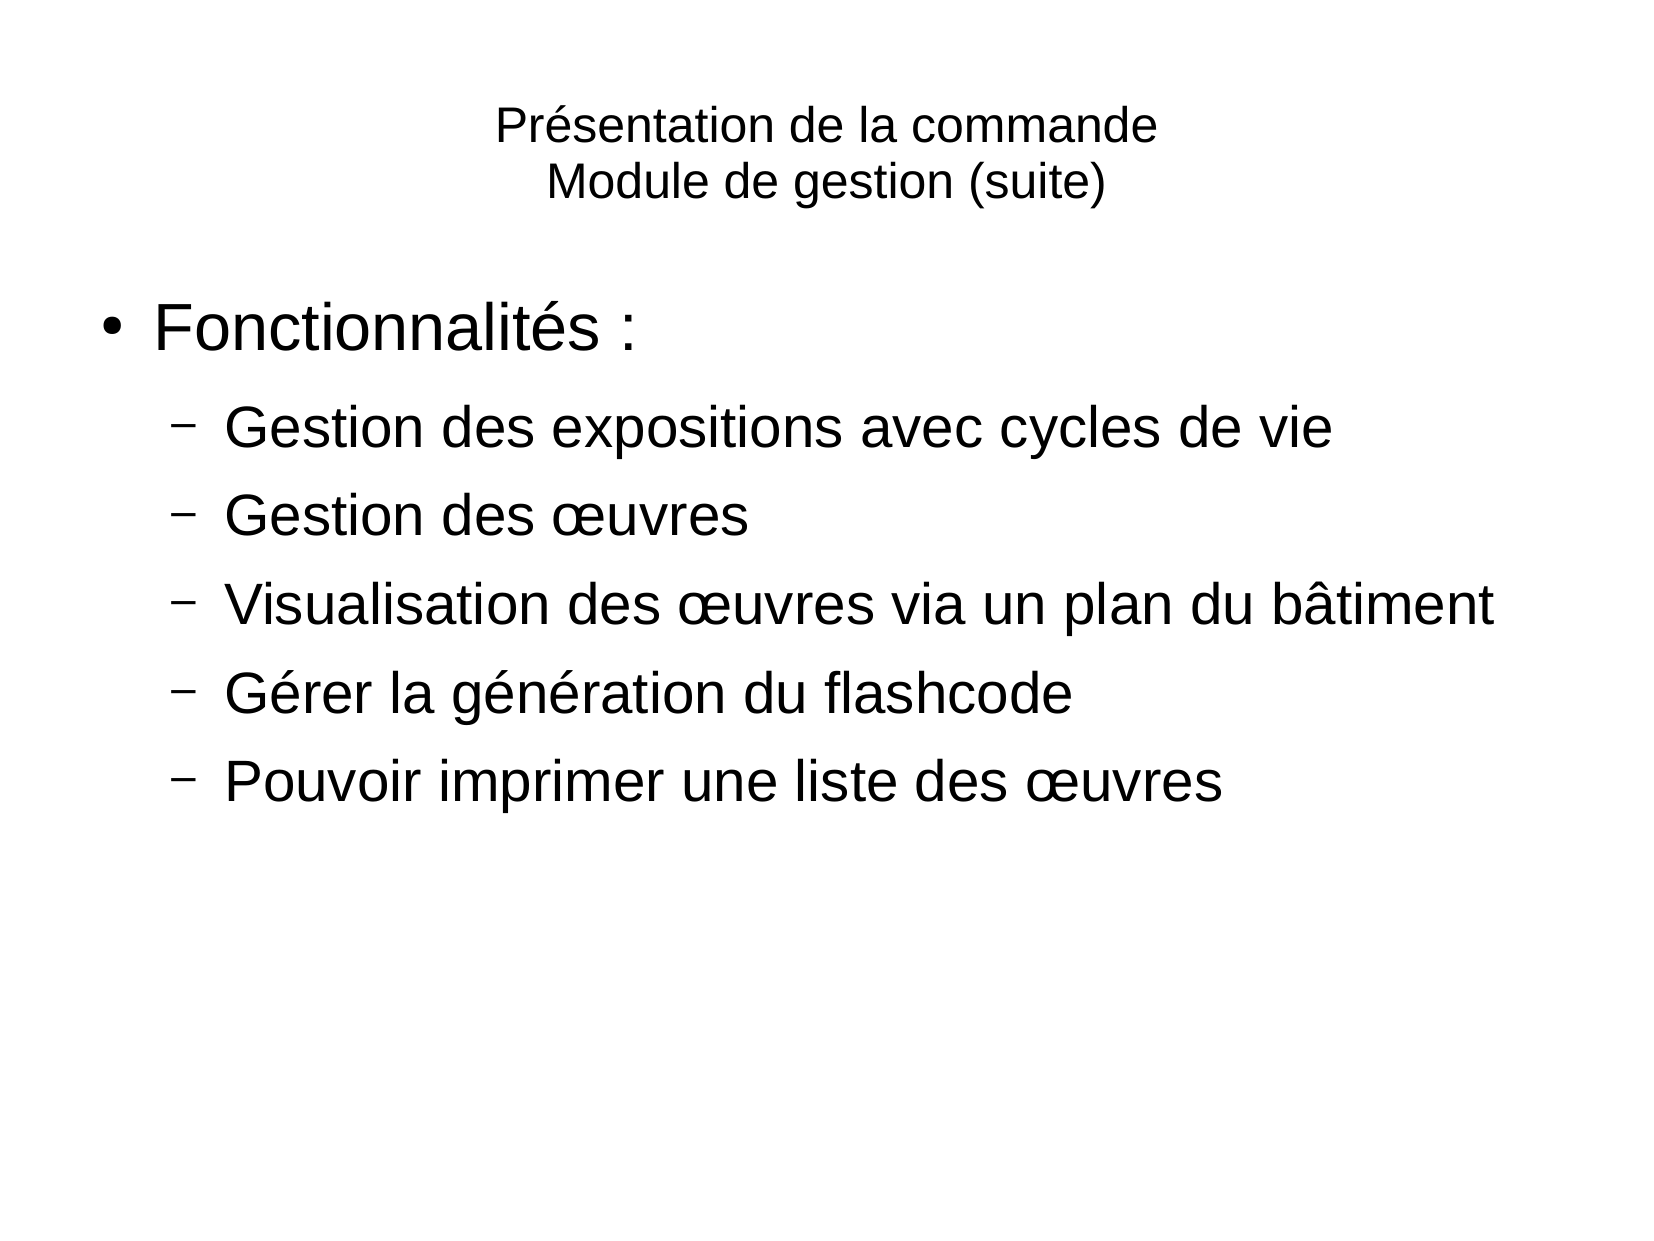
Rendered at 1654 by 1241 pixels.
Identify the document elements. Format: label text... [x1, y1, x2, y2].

title Présentation de la commande Module de gestion (suite) [82, 49, 1571, 257]
list Fonctionnalités : Gestion des expositions avec cycles de vie Gestion des œuvres Visualisation des œuvres via un plan du bâtiment Gérer la génération du flashcode Pouvoir imprimer une liste des œuvres [82, 290, 1571, 1109]
